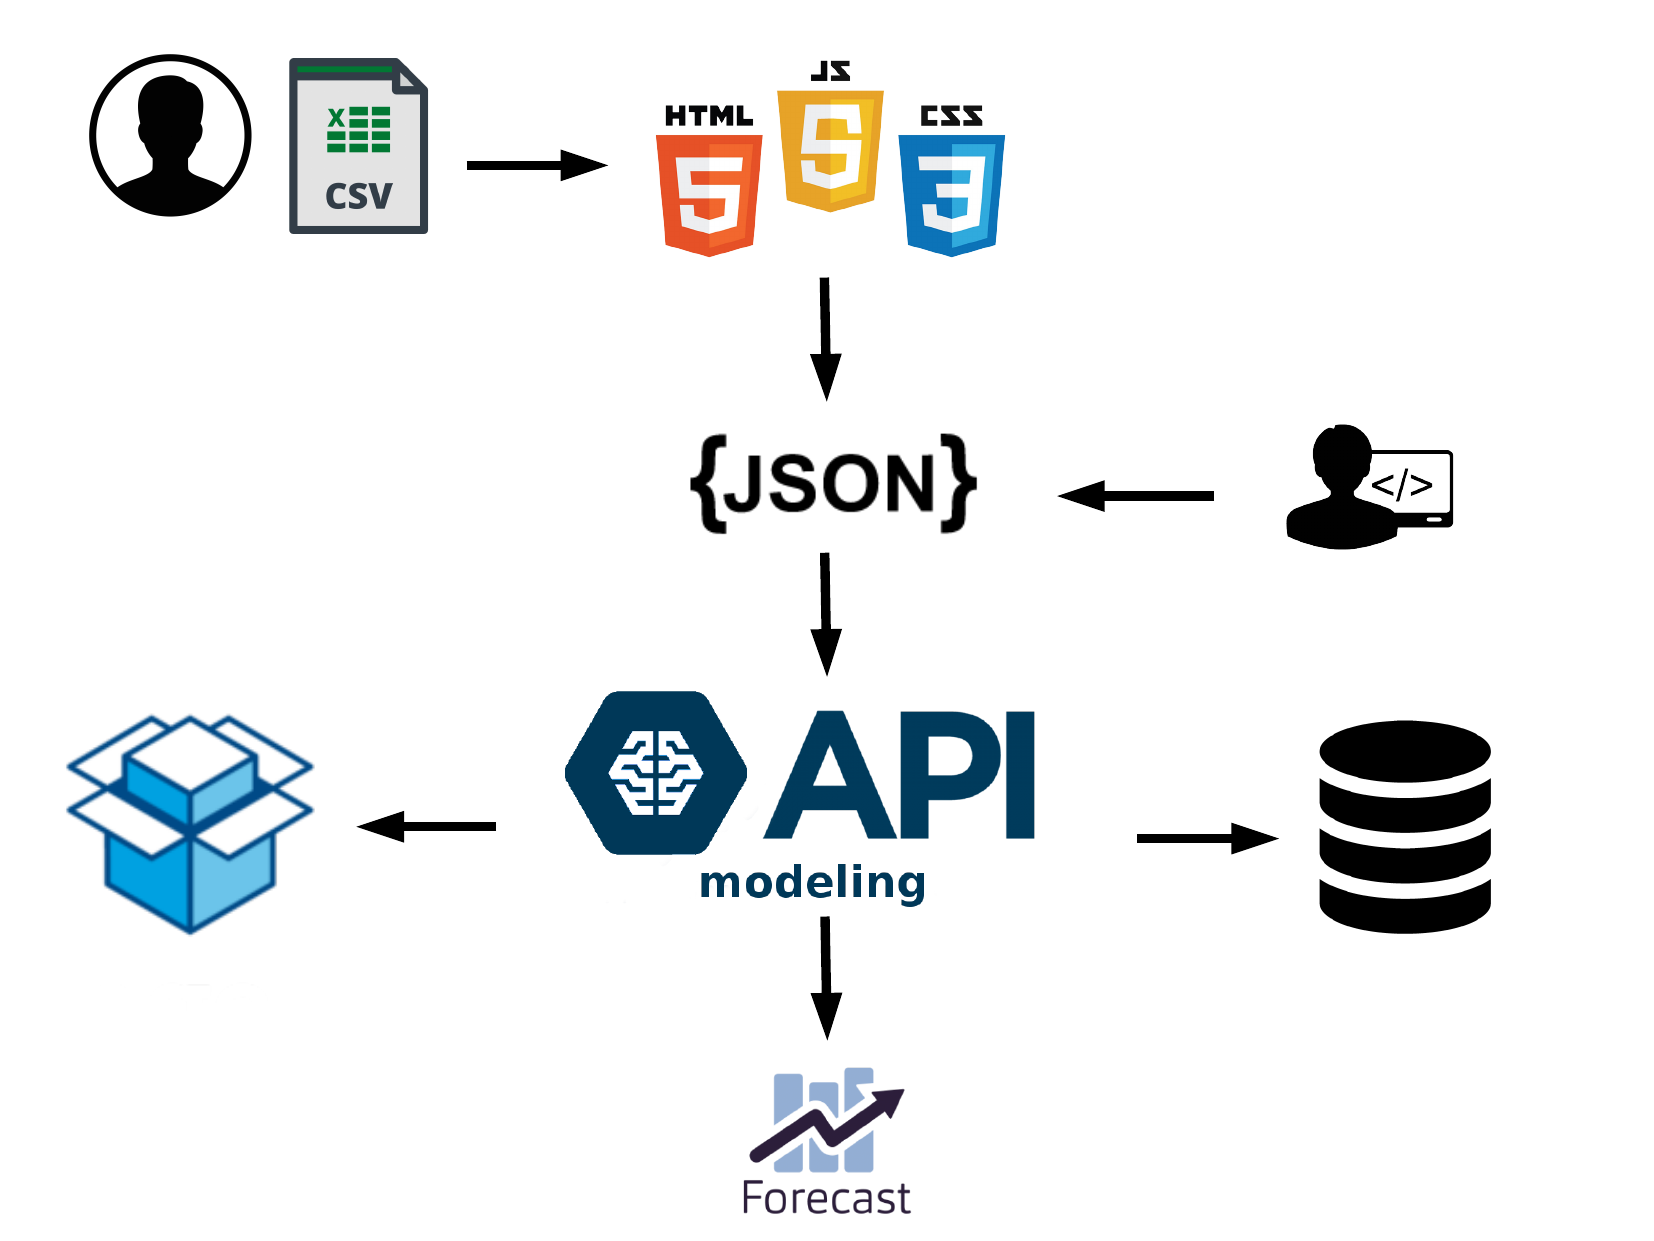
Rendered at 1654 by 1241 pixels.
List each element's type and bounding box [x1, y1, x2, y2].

picture [661, 398, 999, 567]
picture [649, 58, 1013, 264]
picture [271, 58, 446, 234]
picture [1299, 720, 1512, 934]
picture [726, 1039, 928, 1241]
picture [82, 47, 260, 225]
picture [1275, 401, 1465, 591]
picture [0, 655, 1056, 1208]
